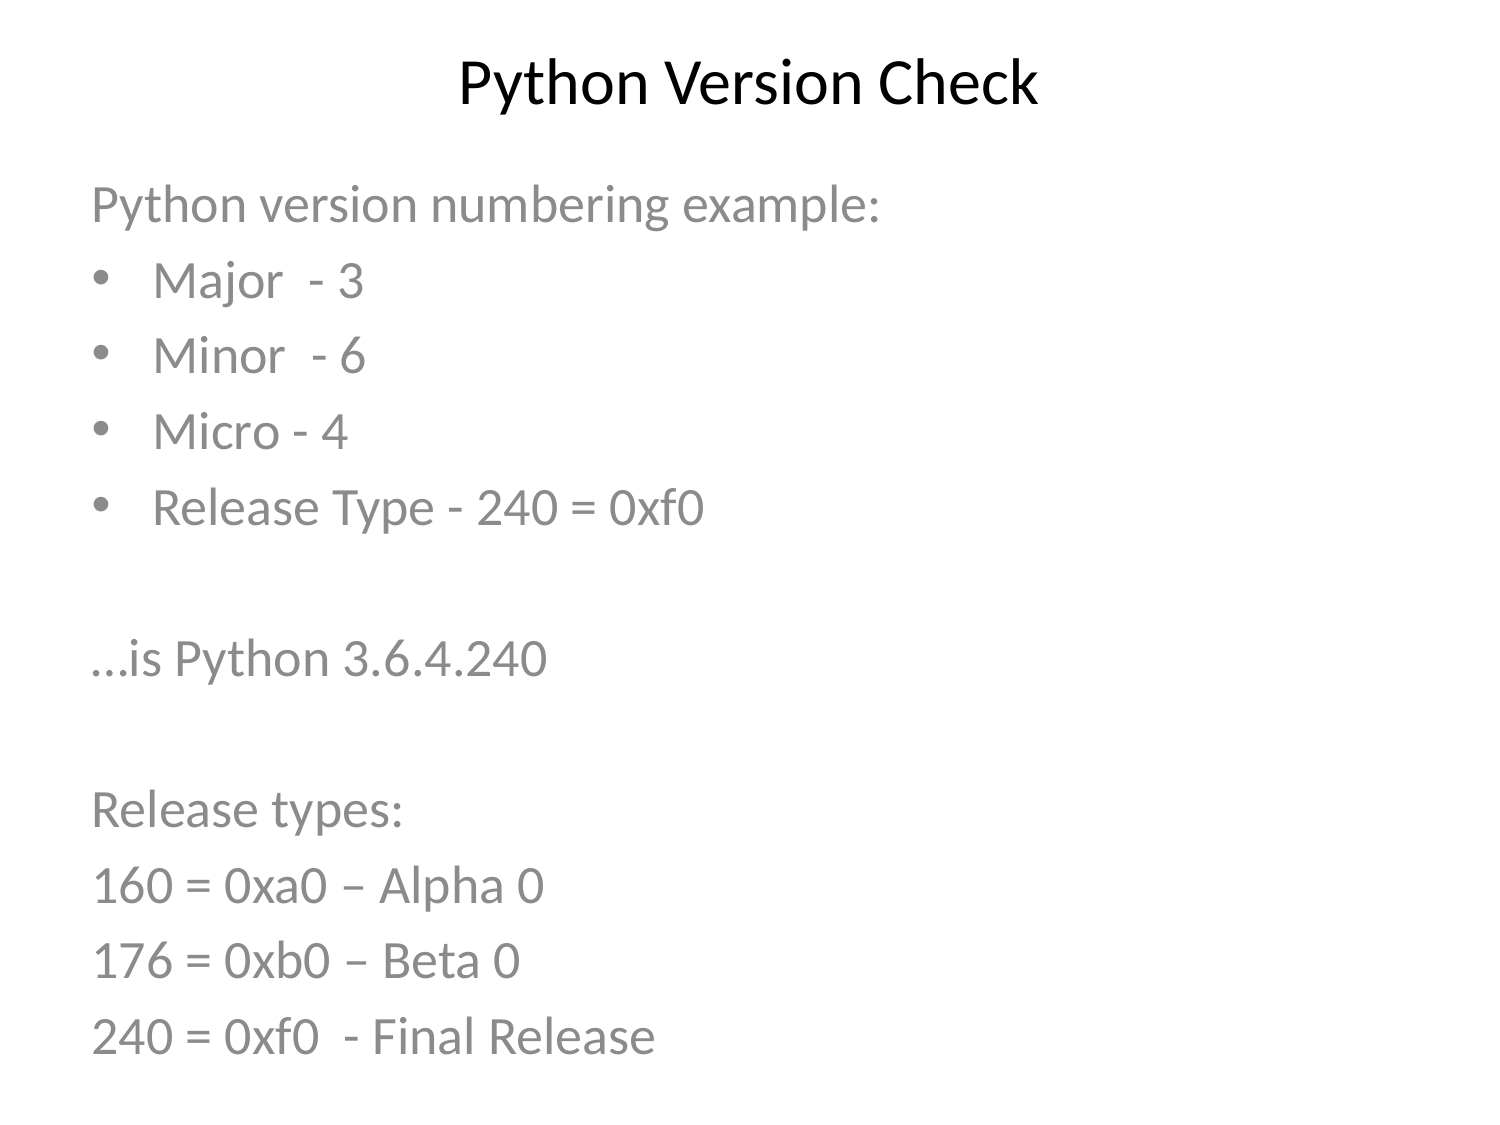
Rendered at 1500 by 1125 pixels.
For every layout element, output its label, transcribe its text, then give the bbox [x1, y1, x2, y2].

title Python Version Check [112, 30, 1388, 126]
subtitle Python version numbering example: Major - 3 Minor - 6 Micro - 4 Release Type - 240 = 0xf0 …is Python 3.6.4.240 Release types: 160 = 0xa0 – Alpha 0 176 = 0xb0 – Beta 0 240 = 0xf0 - Final Release [76, 160, 1424, 1083]
